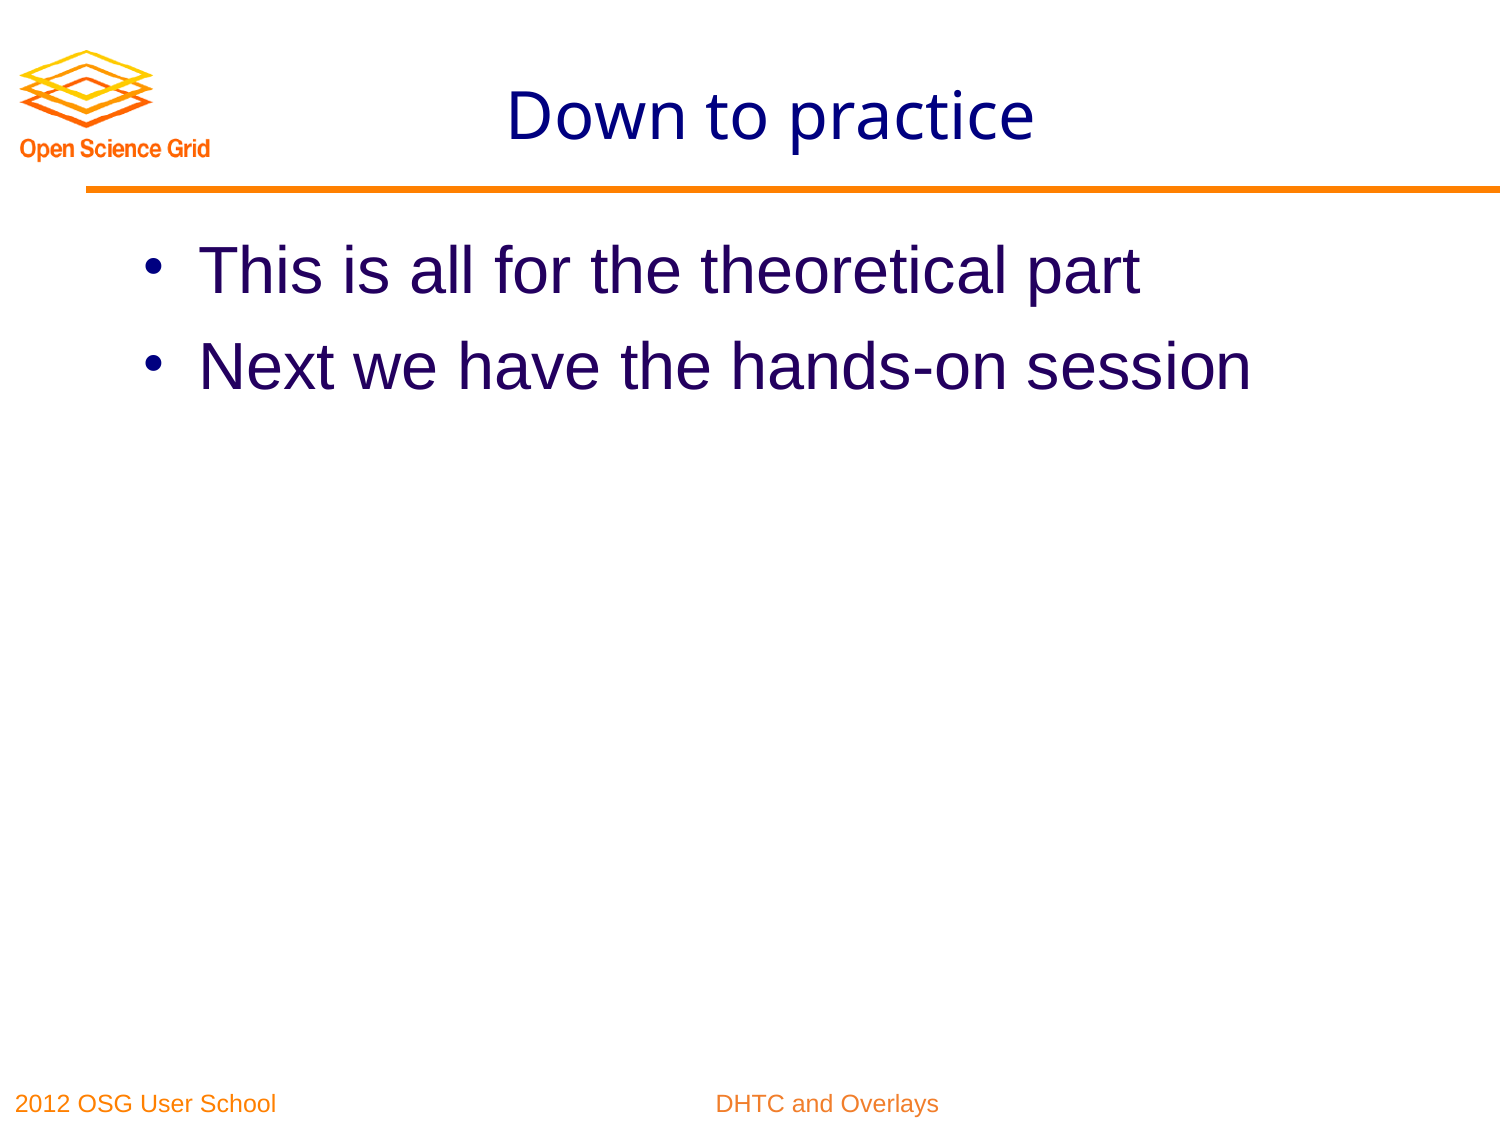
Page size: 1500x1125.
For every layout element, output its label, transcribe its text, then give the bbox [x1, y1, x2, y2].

picture [0, 27, 201, 179]
list This is all for the theoretical part Next we have the hands-on session [127, 218, 1403, 962]
title Down to practice [201, 18, 1342, 207]
